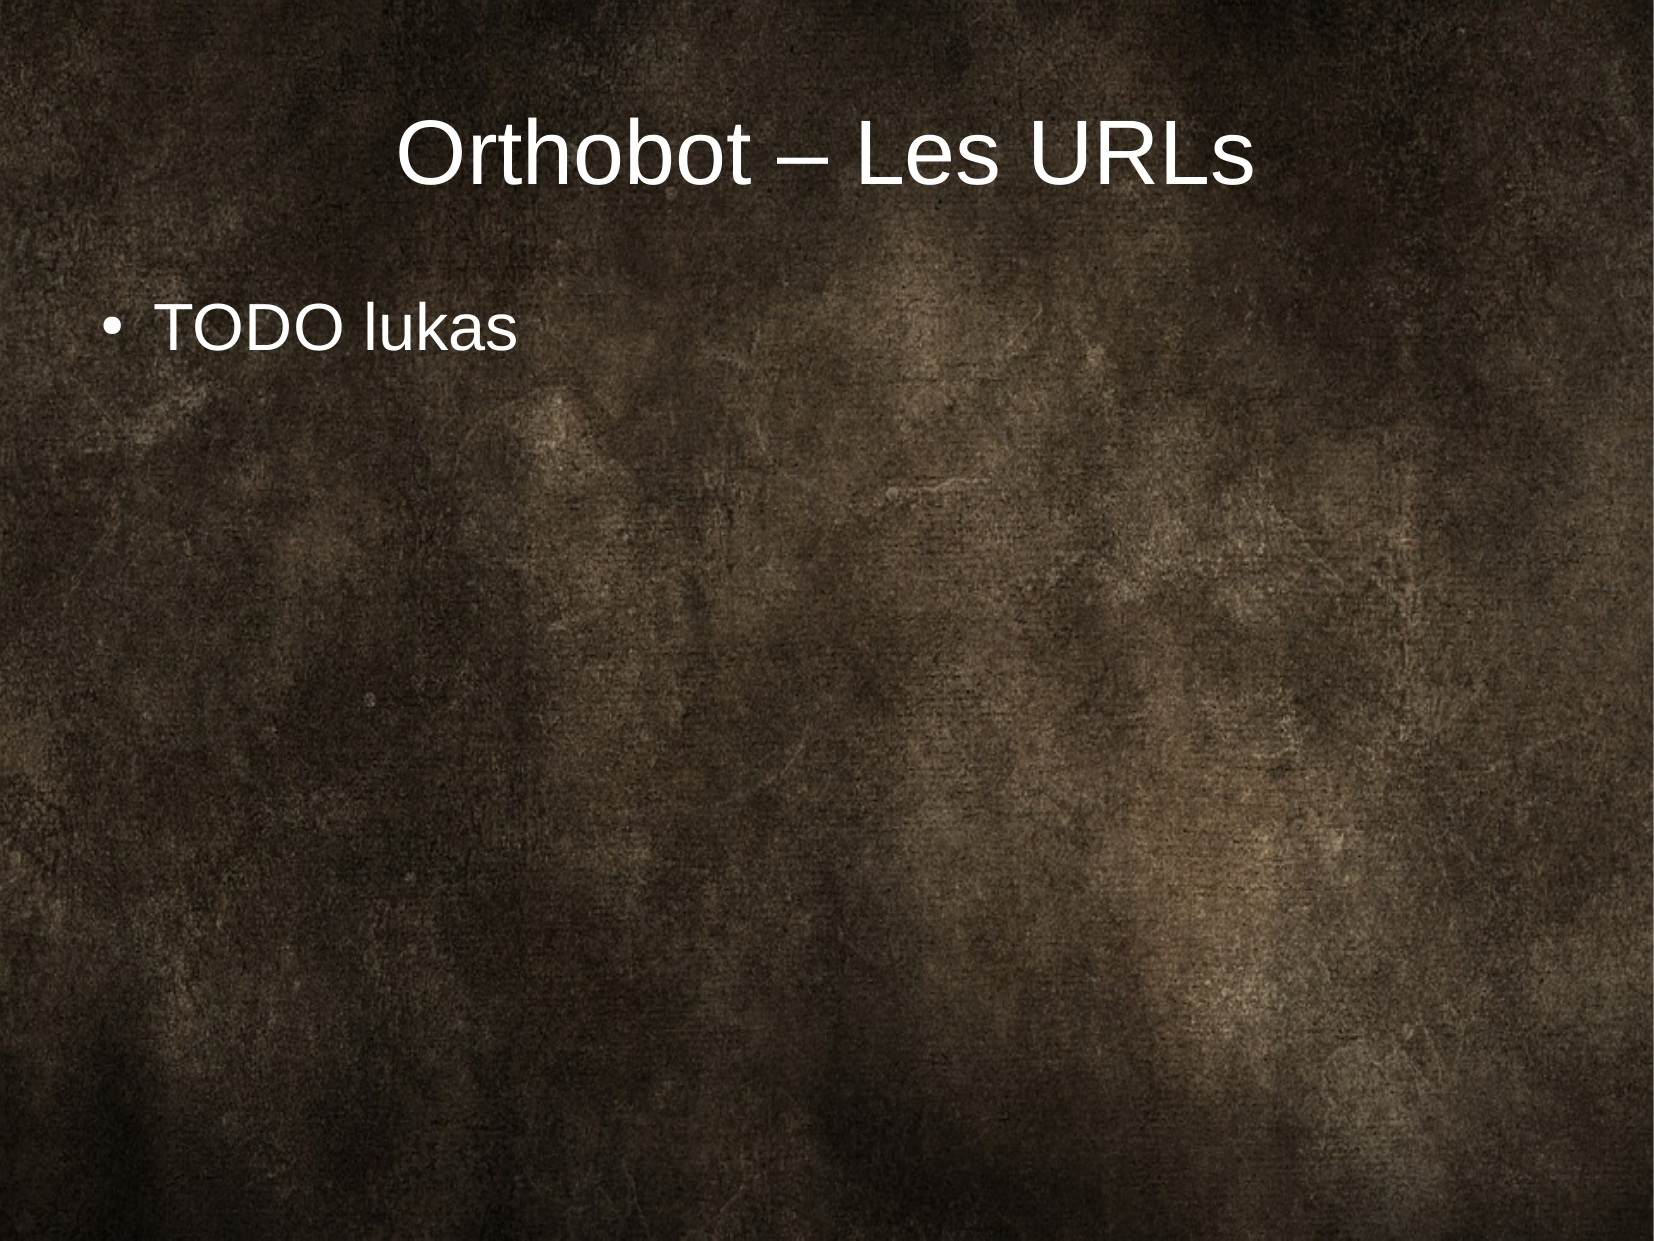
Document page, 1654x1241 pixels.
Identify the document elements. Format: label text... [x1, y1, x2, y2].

list TODO lukas [82, 290, 1571, 1010]
picture [0, 0, 1654, 1241]
title Orthobot – Les URLs [82, 49, 1571, 257]
